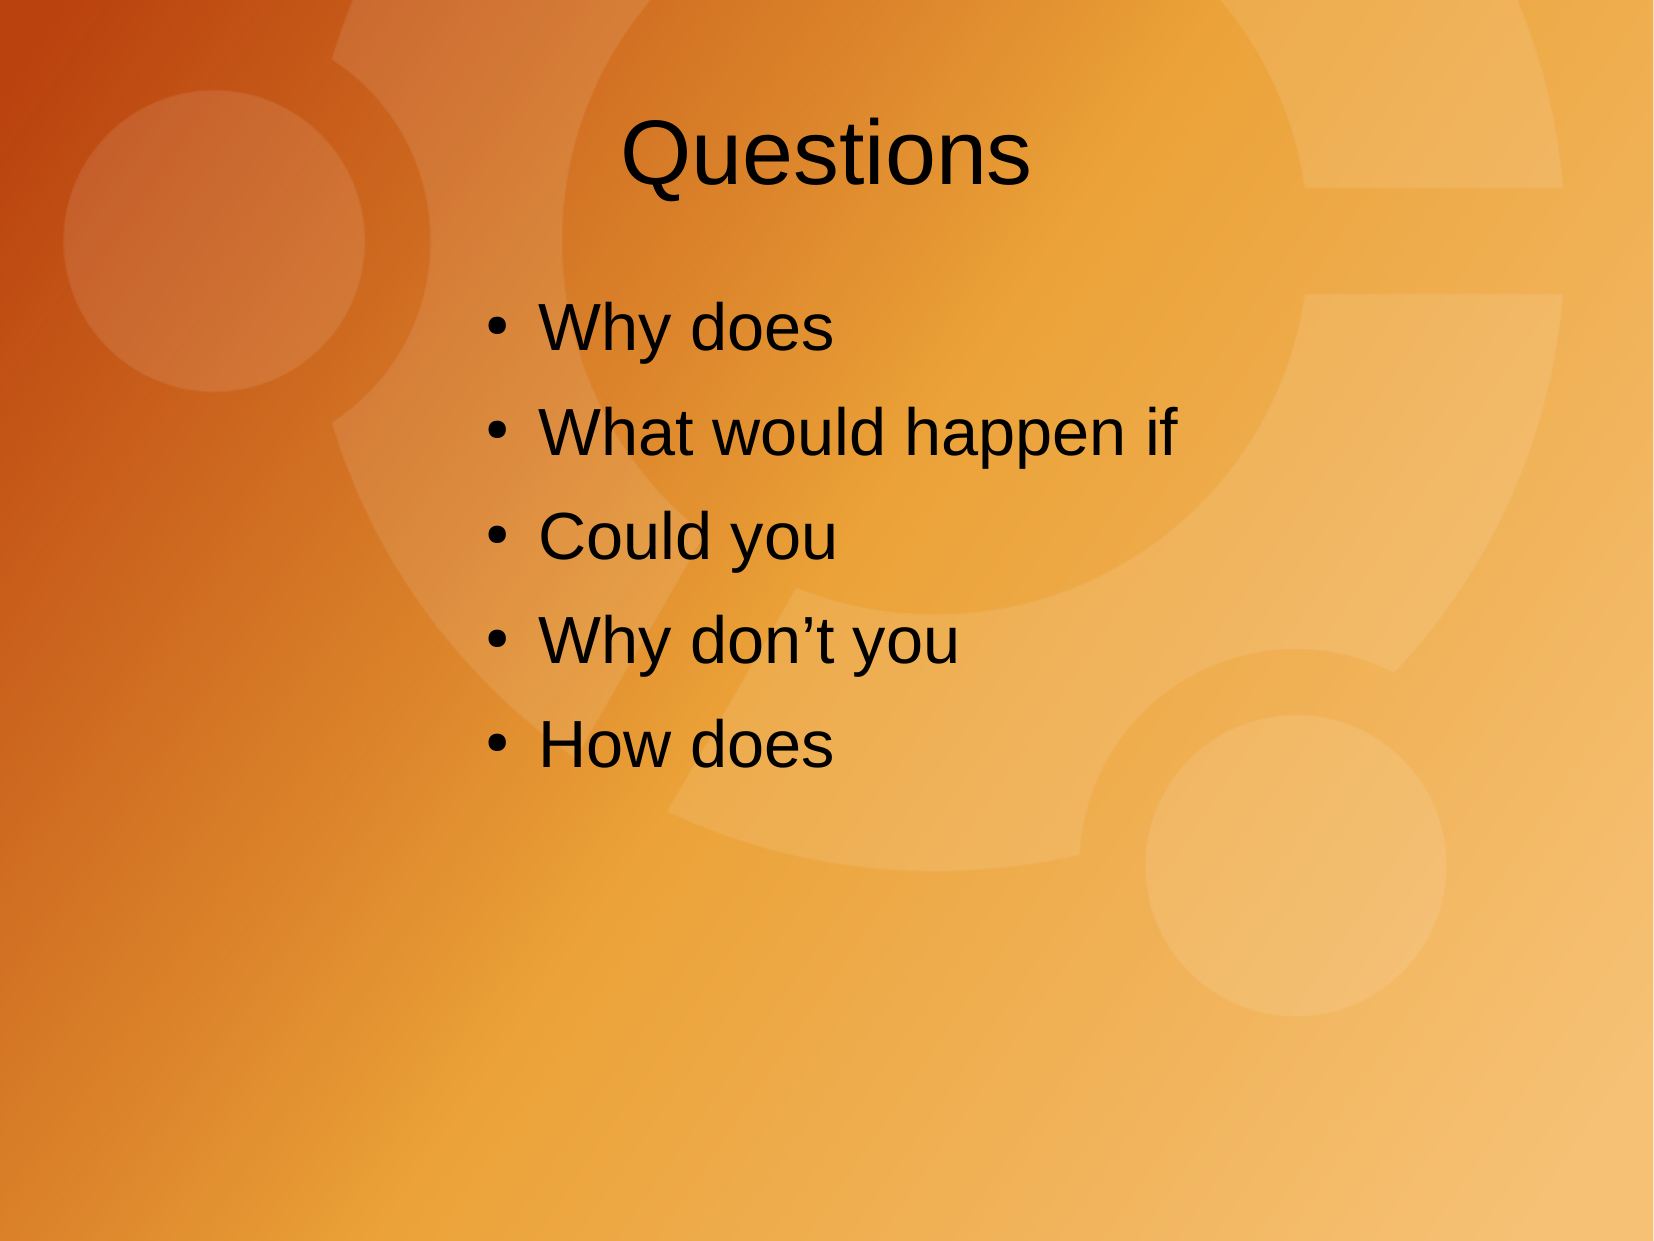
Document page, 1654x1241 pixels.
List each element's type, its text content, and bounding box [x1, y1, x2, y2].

list Why does What would happen if Could you Why don’t you How does [450, 290, 1571, 1010]
title Questions [82, 49, 1571, 257]
picture [0, 0, 1654, 1241]
